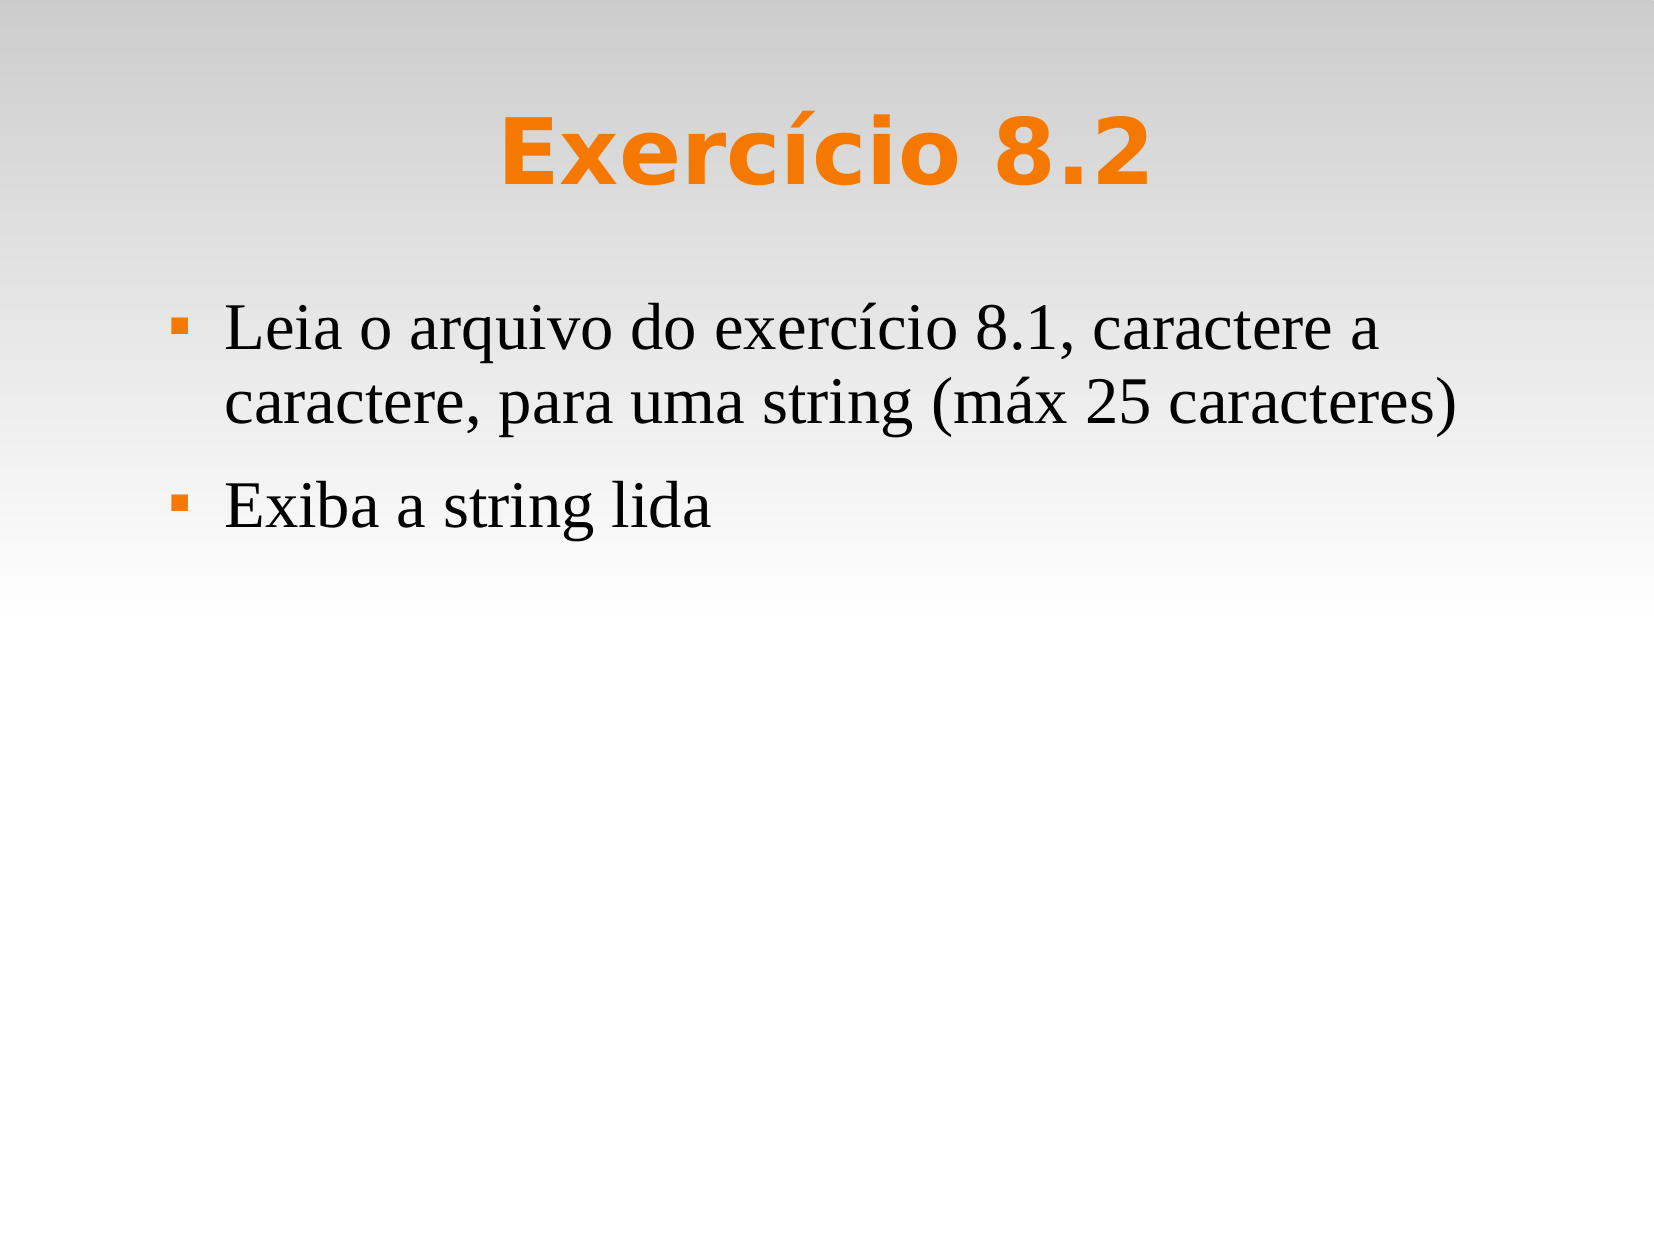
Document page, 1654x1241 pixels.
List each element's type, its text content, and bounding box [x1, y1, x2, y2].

title Exercício 8.2 [82, 49, 1571, 257]
list Leia o arquivo do exercício 8.1, caractere a caractere, para uma string (máx 25 caracteres) Exiba a string lida [82, 290, 1571, 1120]
